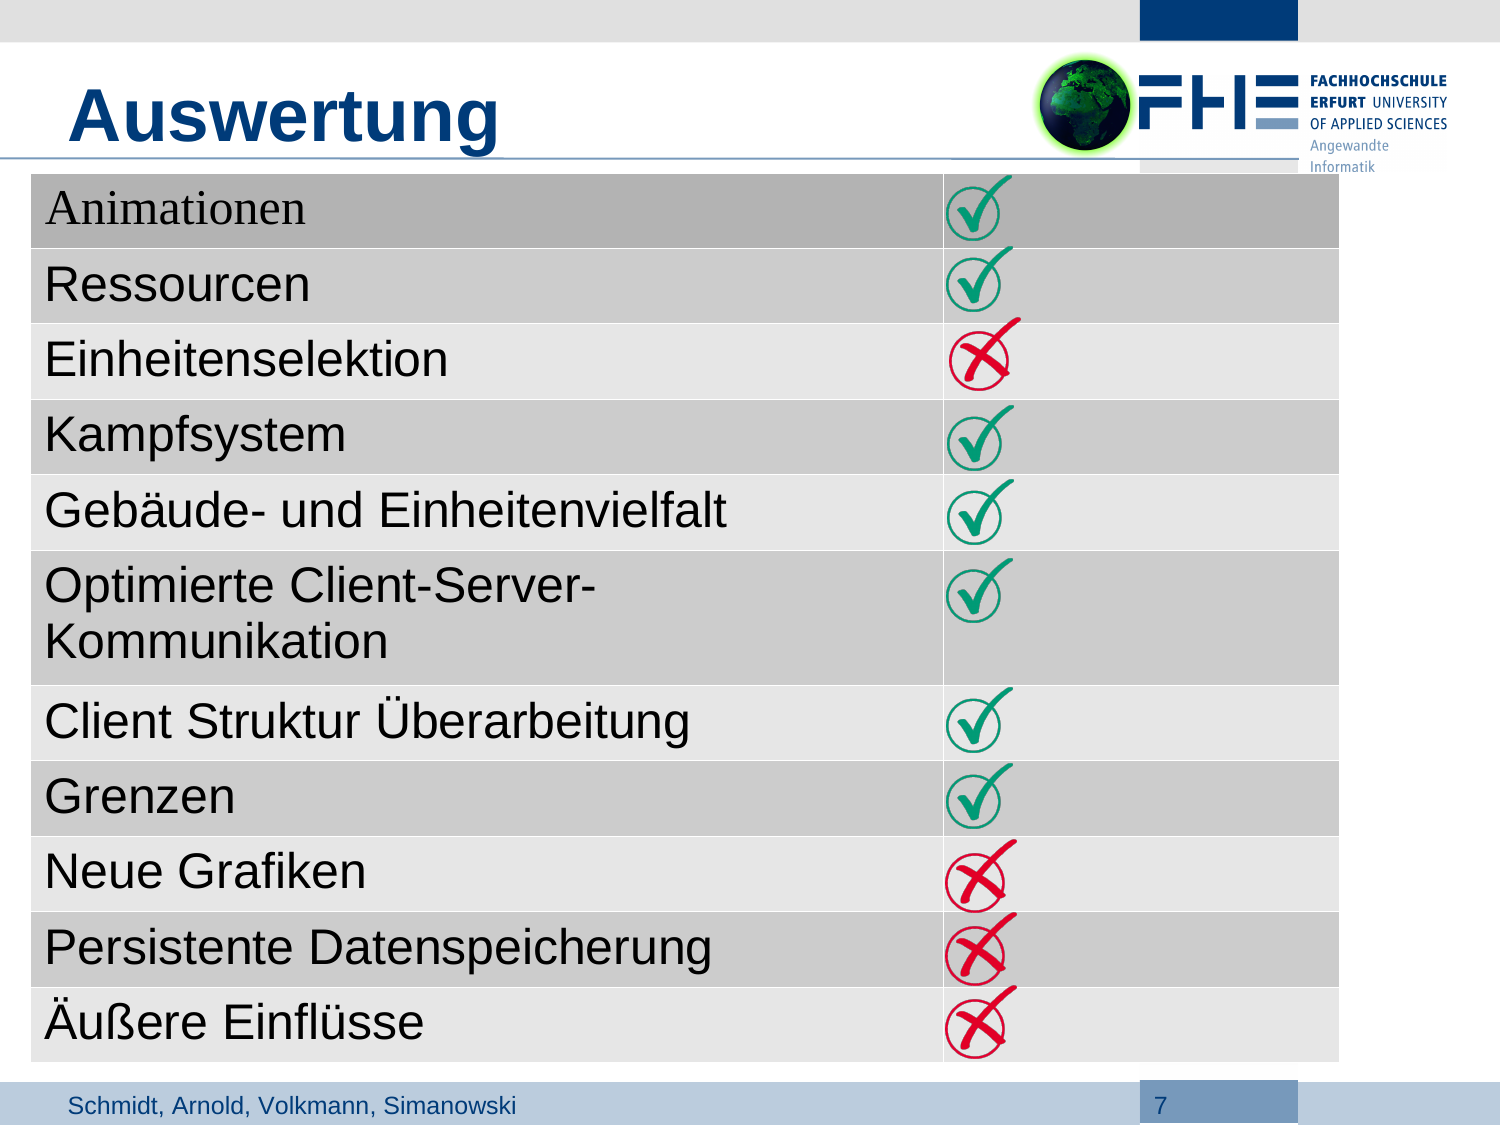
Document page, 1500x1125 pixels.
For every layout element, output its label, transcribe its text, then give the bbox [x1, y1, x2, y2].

table_cell [944, 400, 1339, 474]
picture [1030, 50, 1140, 58]
table_cell Optimierte Client-Server-Kommunikation [31, 551, 943, 685]
table_cell [1017, 912, 1339, 987]
table_header Animationen [31, 174, 943, 248]
table_cell [944, 837, 1339, 911]
table_cell Persistente Datenspeicherung [31, 912, 943, 987]
picture [946, 246, 1013, 312]
picture [949, 317, 1021, 391]
table_header [944, 174, 1339, 248]
table_cell [944, 761, 1339, 836]
table_cell [944, 475, 1339, 550]
table_cell Äußere Einflüsse [31, 988, 943, 1062]
table_cell [944, 686, 1339, 760]
table_cell Neue Grafiken [31, 837, 943, 911]
table_cell Grenzen [31, 761, 943, 836]
picture [946, 763, 1013, 829]
picture [947, 405, 1014, 471]
table_cell Gebäude- und Einheitenvielfalt [31, 475, 943, 550]
table_cell [944, 249, 1339, 323]
table_cell Kampfsystem [31, 400, 943, 474]
table_cell [944, 988, 1339, 1062]
table_cell [944, 324, 1339, 399]
picture [946, 687, 1013, 753]
table_cell [944, 551, 1339, 685]
picture [945, 839, 1017, 1059]
picture [1030, 75, 1447, 172]
picture [946, 175, 1012, 241]
table_cell Ressourcen [31, 249, 943, 323]
title Auswertung [53, 58, 1140, 142]
picture [947, 479, 1014, 545]
table_cell Einheitenselektion [31, 324, 943, 399]
table_cell Client Struktur Überarbeitung [31, 686, 943, 760]
picture [946, 558, 1013, 624]
